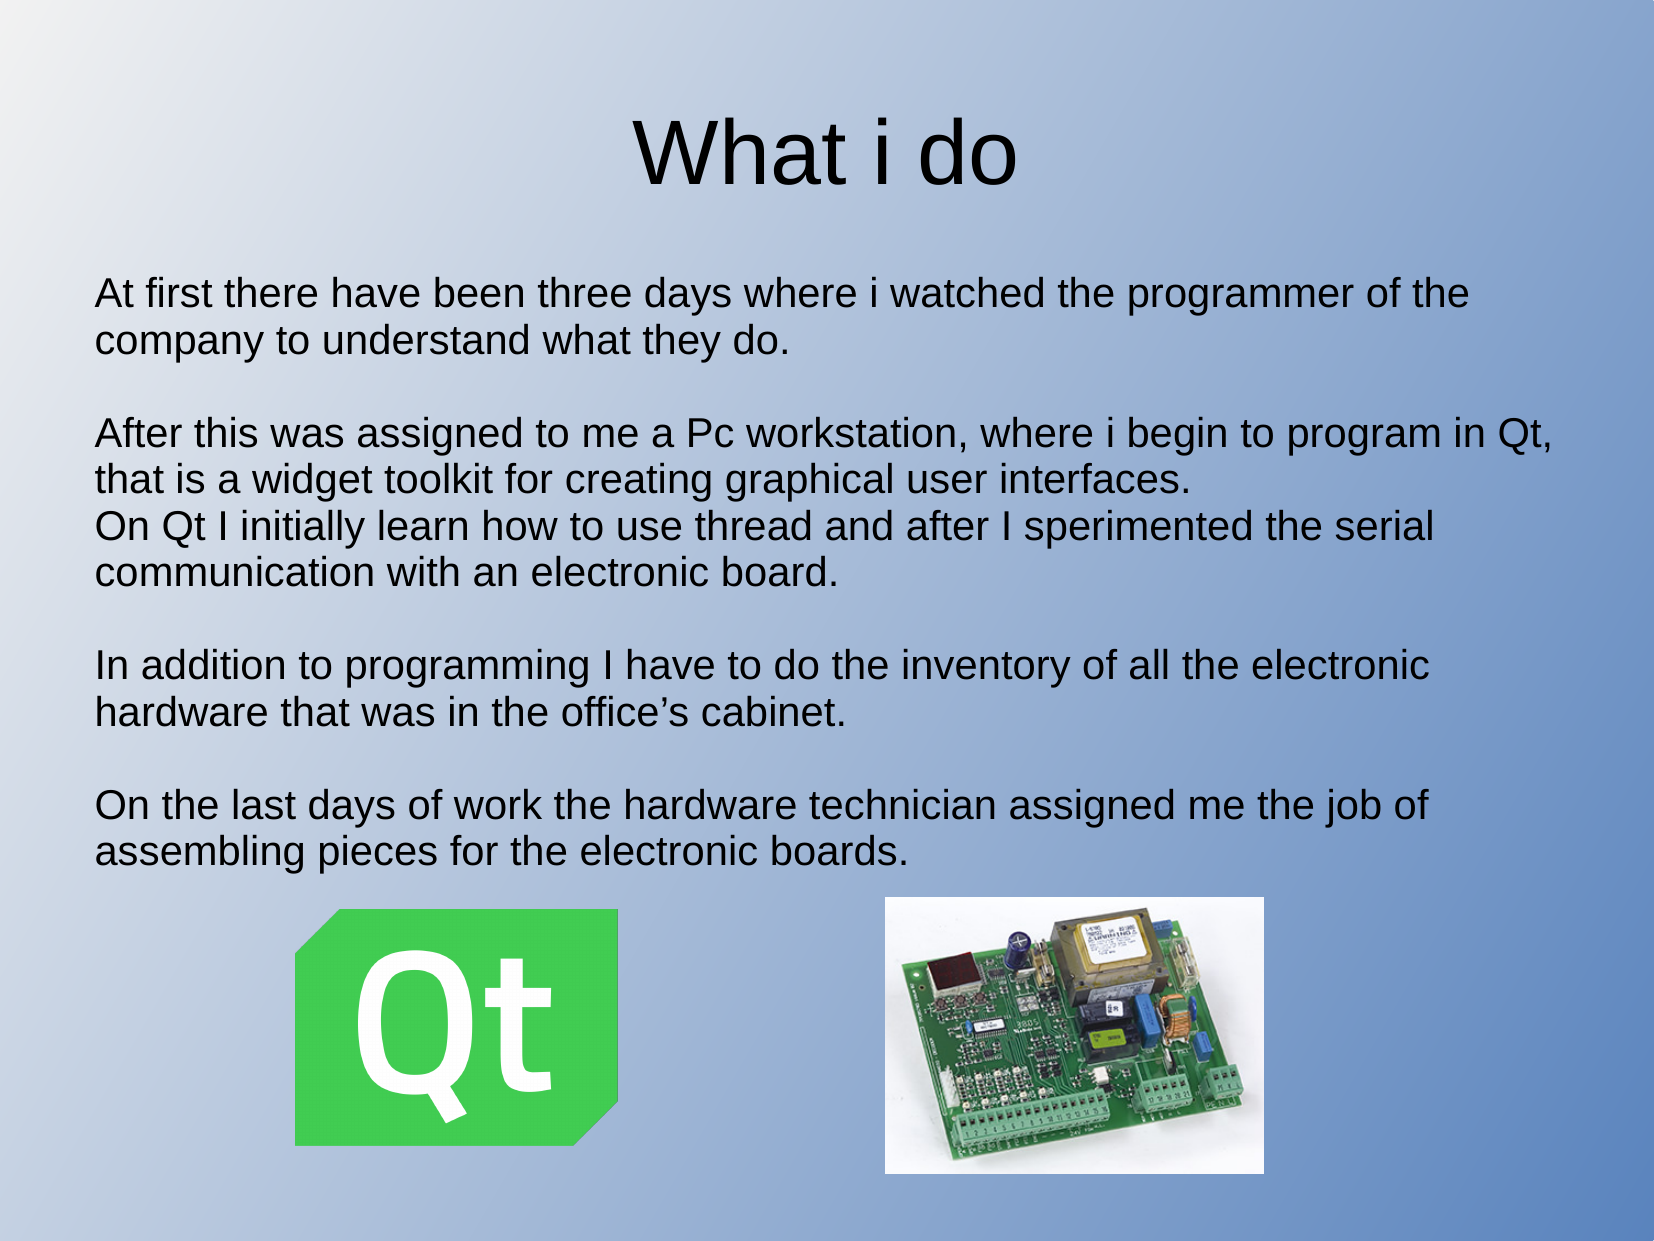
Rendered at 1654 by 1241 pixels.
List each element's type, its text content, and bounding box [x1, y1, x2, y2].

title What i do [82, 49, 1571, 257]
picture [295, 909, 618, 1146]
subtitle At first there have been three days where i watched the programmer of the company to understand what they do. After this was assigned to me a Pc workstation, where i begin to program in Qt, that is a widget toolkit for creating graphical user interfaces. On Qt I initially learn how to use thread and after I sperimented the serial communication with an electronic board. In addition to programming I have to do the inventory of all the electronic hardware that was in the office’s cabinet. On the last days of work the hardware technician assigned me the job of assembling pieces for the electronic boards. [94, 212, 1583, 932]
picture [885, 897, 1264, 1174]
